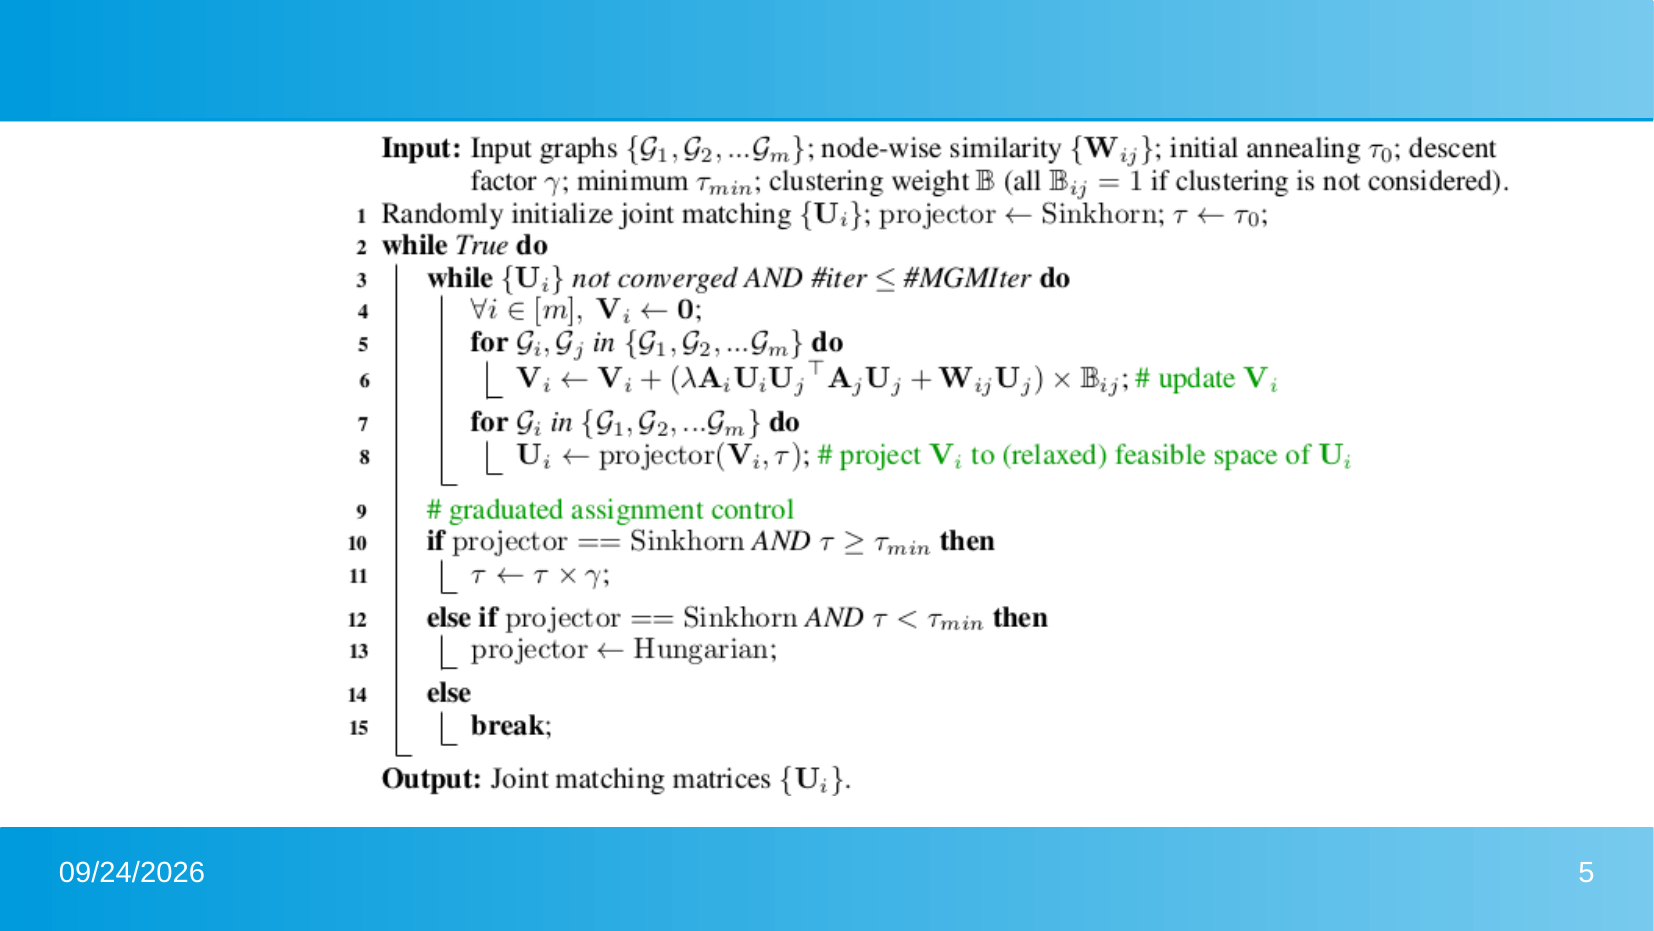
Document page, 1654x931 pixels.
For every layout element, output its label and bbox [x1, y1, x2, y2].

picture [338, 134, 1556, 796]
